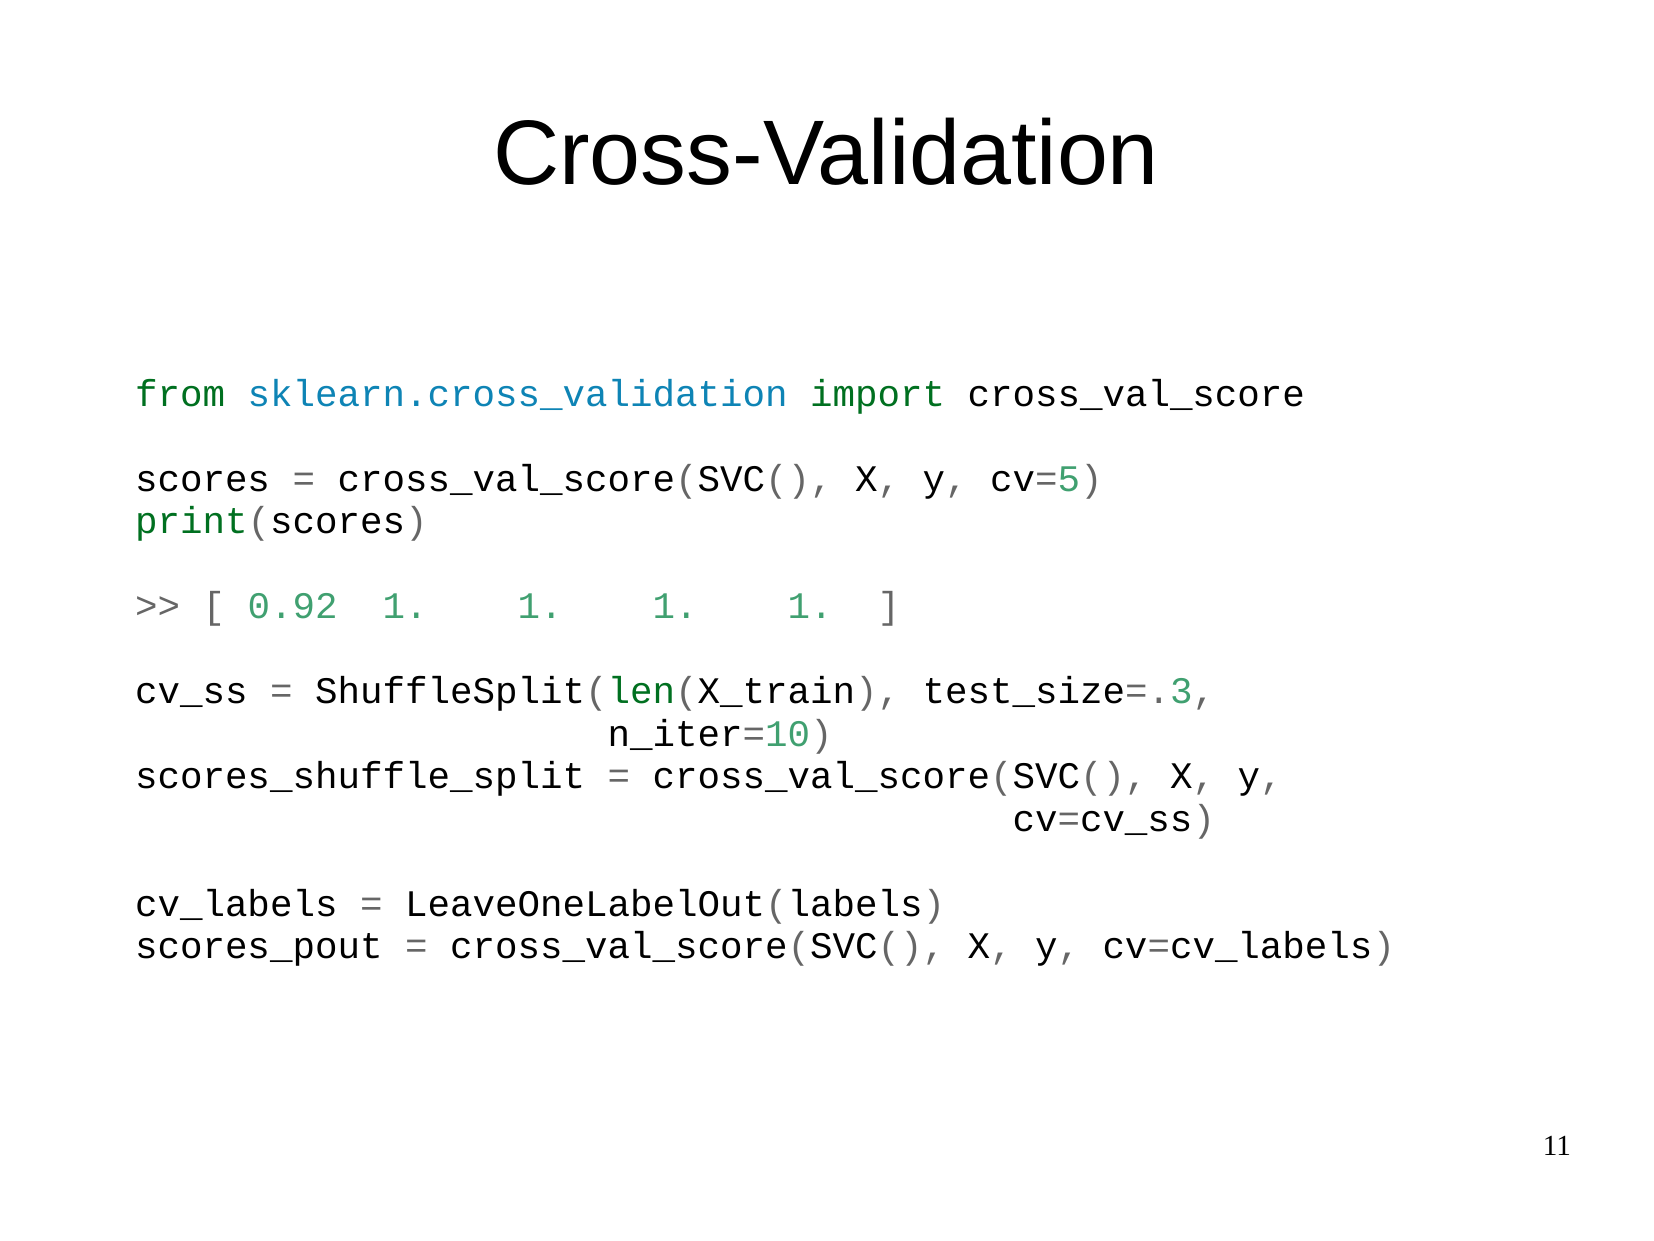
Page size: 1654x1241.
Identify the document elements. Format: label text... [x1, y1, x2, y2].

text_box from sklearn.cross_validation import cross_val_score scores = cross_val_score(SVC(), X, y, cv=5) print(scores) >> [ 0.92 1. 1. 1. 1. ] cv_ss = ShuffleSplit(len(X_train), test_size=.3, n_iter=10) scores_shuffle_split = cross_val_score(SVC(), X, y, cv=cv_ss) cv_labels = LeaveOneLabelOut(labels) scores_pout = cross_val_score(SVC(), X, y, cv=cv_labels) [135, 375, 1411, 1060]
title Cross-Validation [82, 49, 1571, 257]
